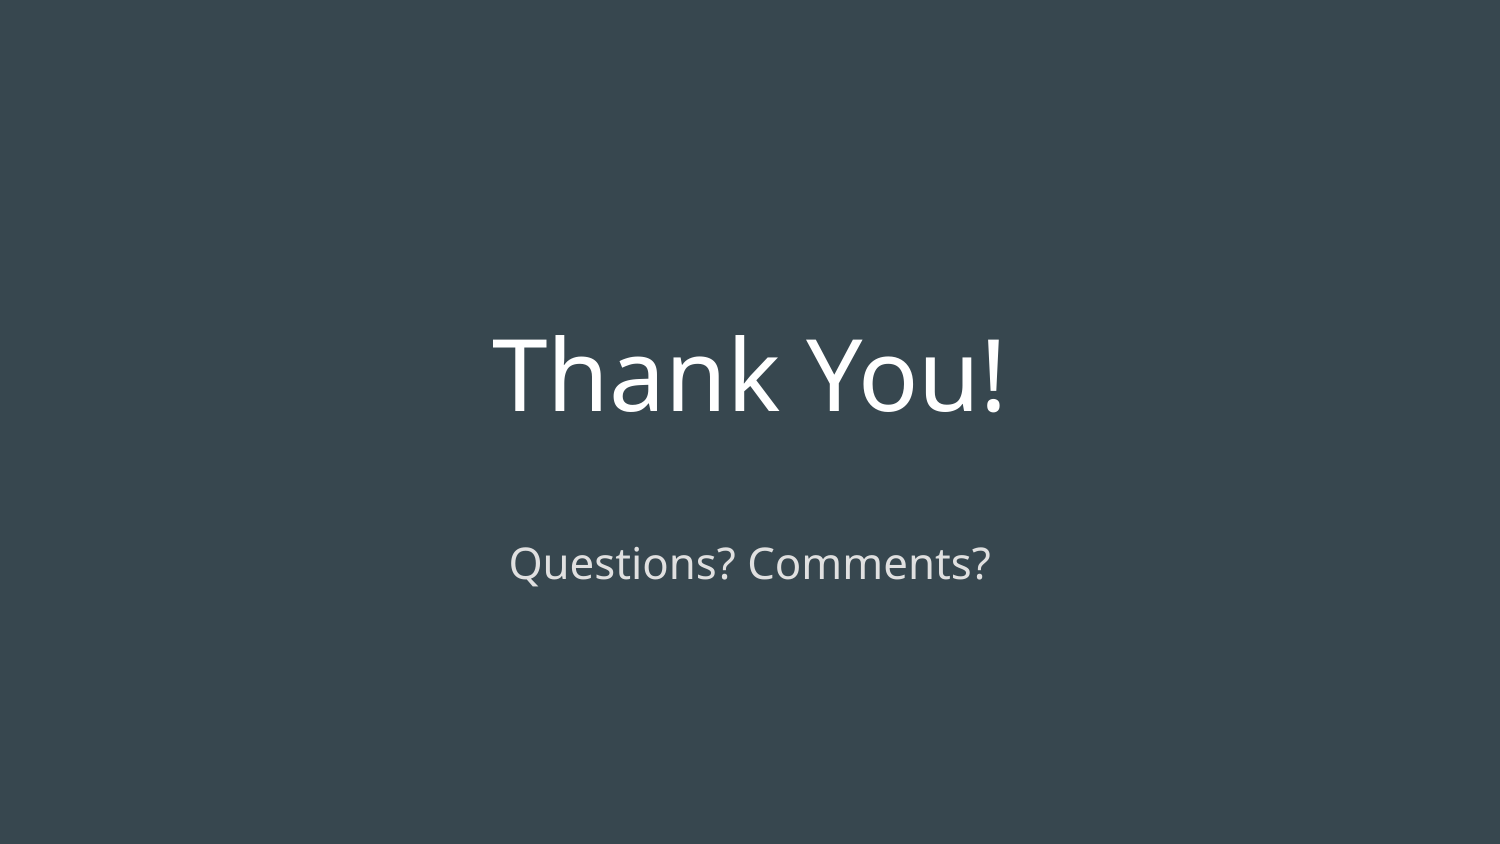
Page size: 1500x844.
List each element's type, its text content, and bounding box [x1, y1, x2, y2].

text_box Thank You! [110, 162, 1390, 447]
text_box Questions? Comments? [110, 520, 1390, 651]
